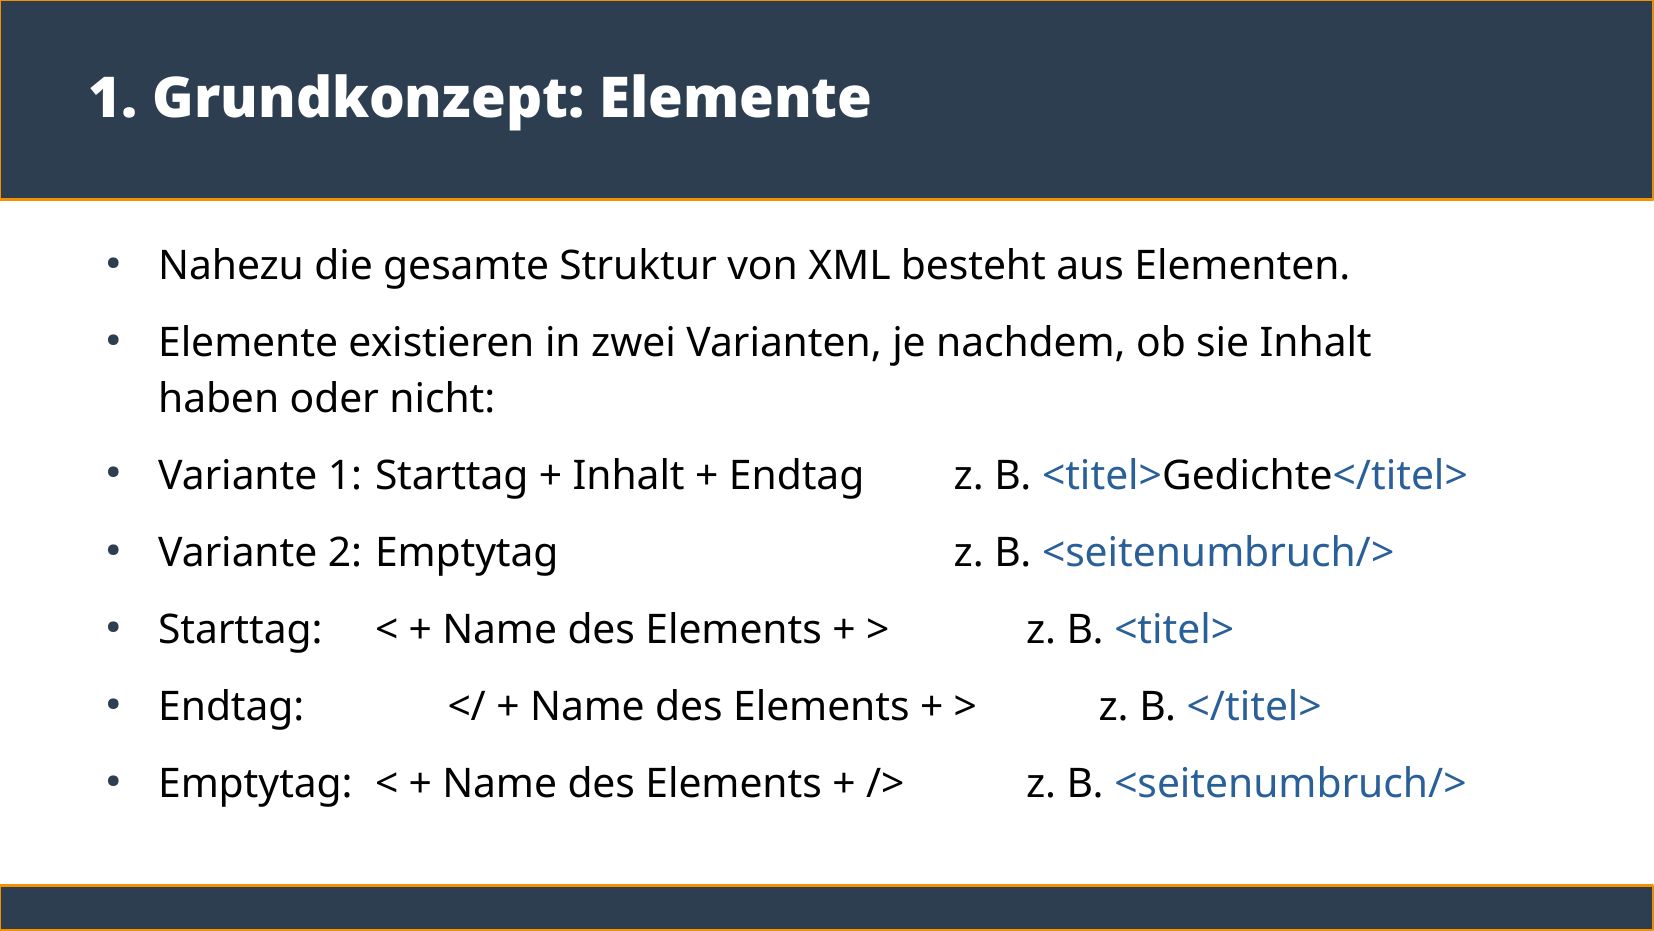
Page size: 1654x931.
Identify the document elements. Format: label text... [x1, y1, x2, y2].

title 1. Grundkonzept: Elemente [88, 14, 1565, 178]
list Nahezu die gesamte Struktur von XML besteht aus Elementen. Elemente existieren in zwei Varianten, je nachdem, ob sie Inhalt haben oder nicht: Variante 1: Starttag + Inhalt + Endtag z. B. <titel>Gedichte</titel> Variante 2: Emptytag z. B. <seitenumbruch/> Starttag: < + Name des Elements + > z. B. <titel> Endtag: </ + Name des Elements + > z. B. </titel> Emptytag: < + Name des Elements + /> z. B. <seitenumbruch/> [88, 236, 1565, 813]
